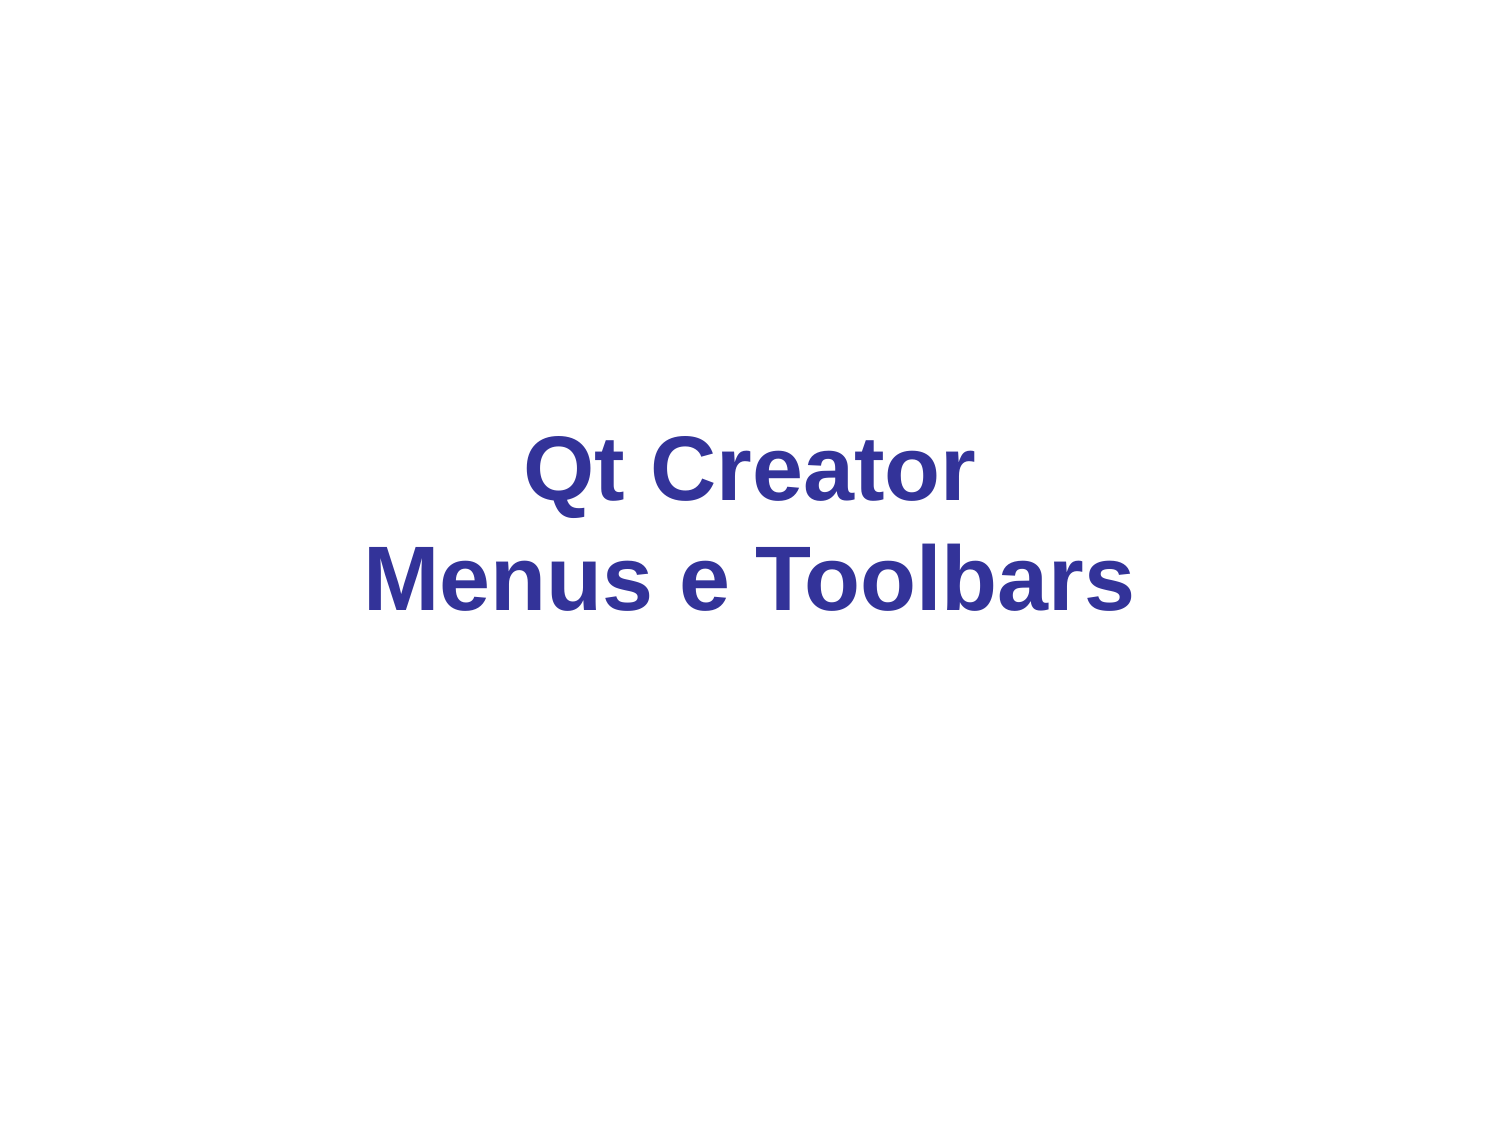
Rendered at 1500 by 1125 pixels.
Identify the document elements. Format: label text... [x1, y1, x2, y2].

title Qt Creator Menus e Toolbars [53, 427, 1447, 610]
